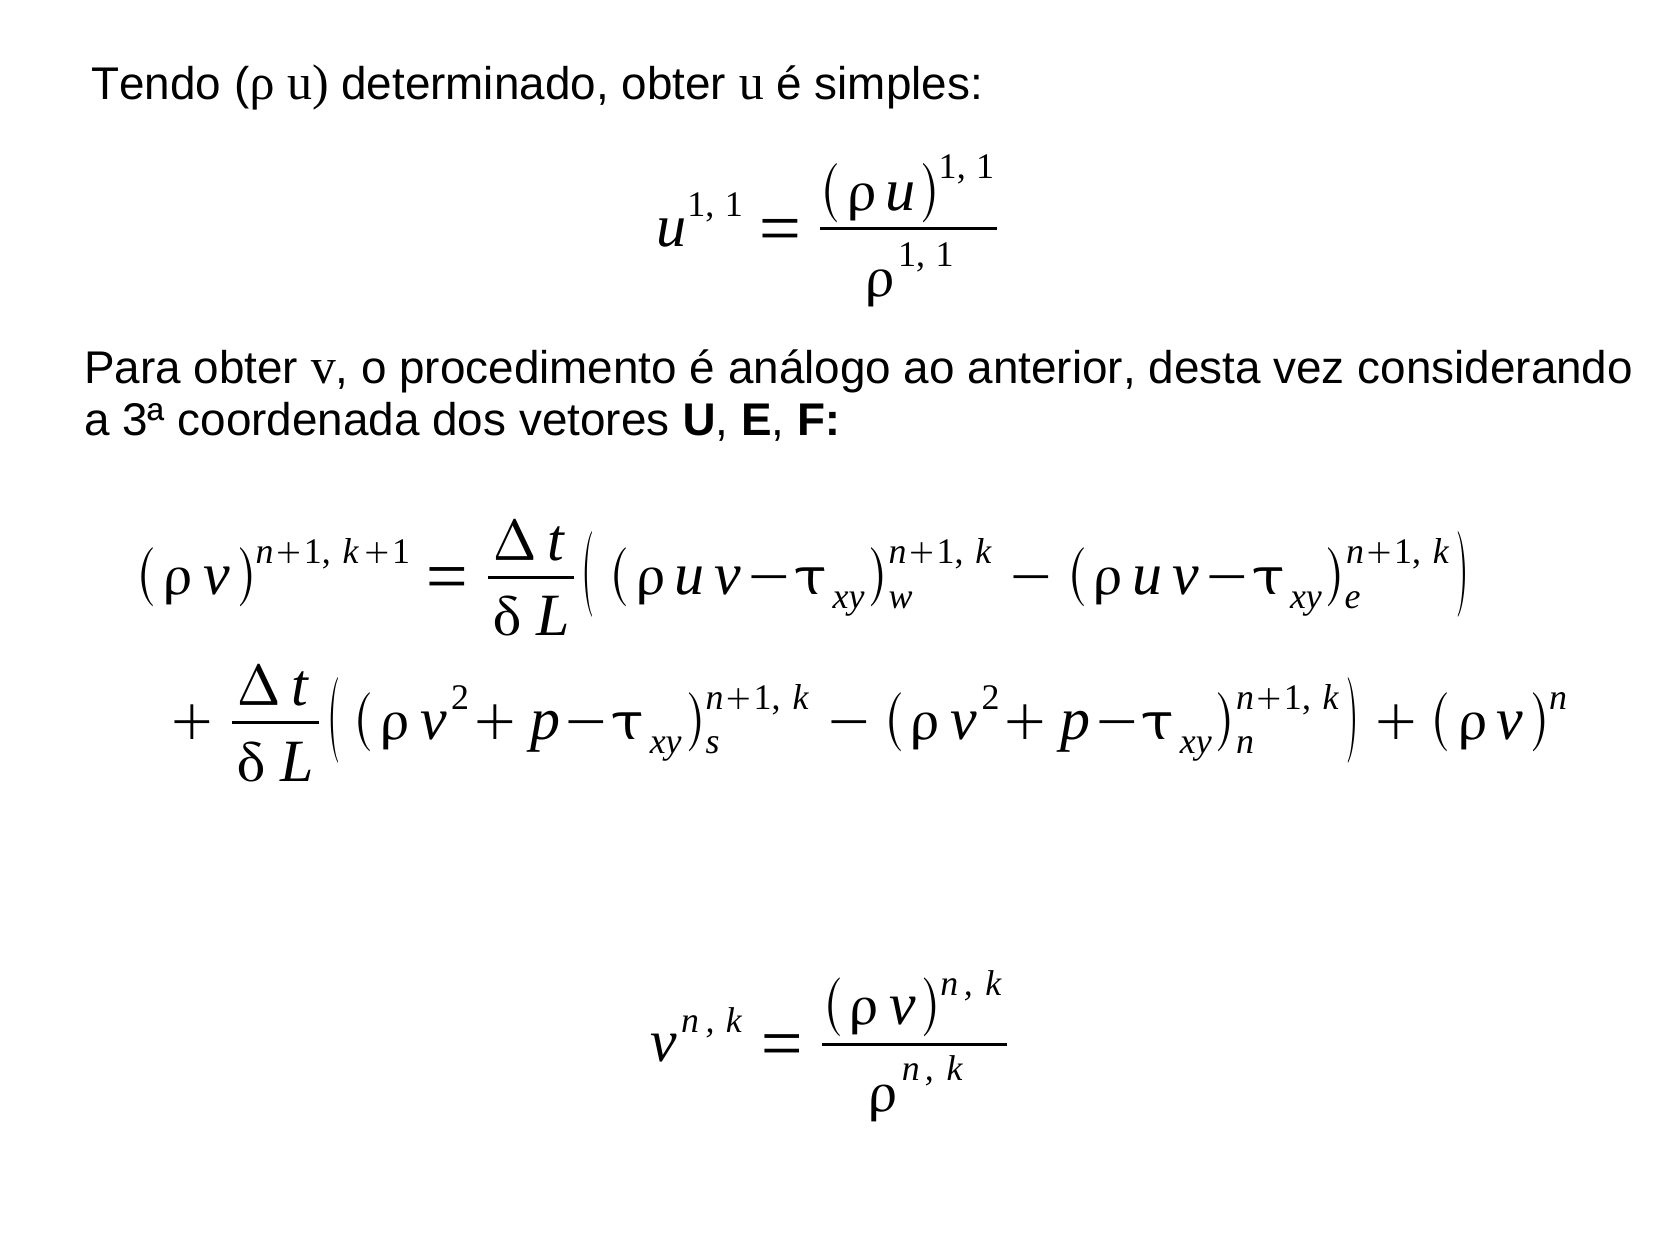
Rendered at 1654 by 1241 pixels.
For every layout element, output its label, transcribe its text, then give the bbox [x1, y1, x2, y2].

text_box Para obter v, o procedimento é análogo ao anterior, desta vez considerando a 3ª coordenada dos vetores U, E, F: [69, 331, 1631, 453]
chart [648, 147, 1006, 309]
chart [35, 506, 1573, 794]
chart [642, 962, 1017, 1124]
text_box Tendo (ρ u) determinado, obter u é simples: [76, 47, 981, 118]
